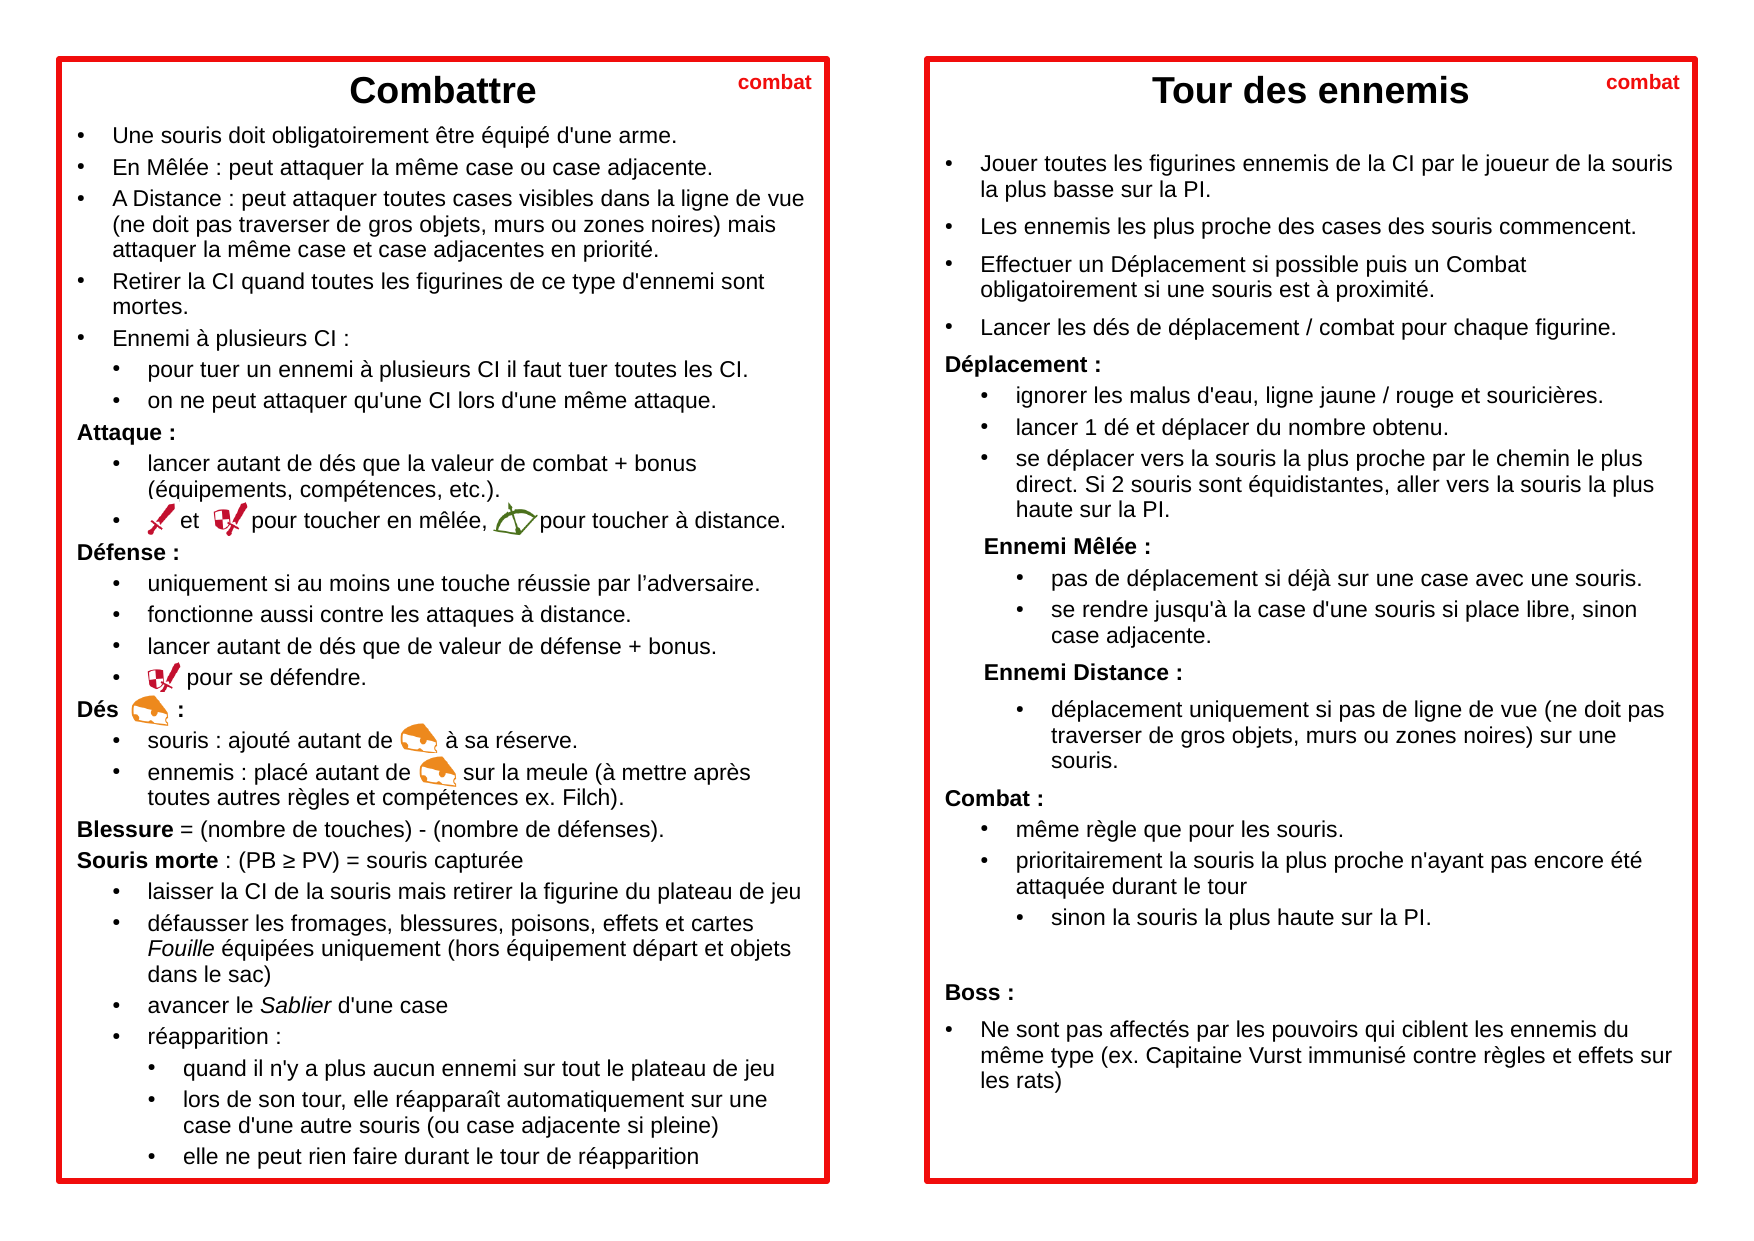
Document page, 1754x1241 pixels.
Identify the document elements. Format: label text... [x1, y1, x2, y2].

picture [129, 660, 182, 728]
text_box combat [1517, 59, 1695, 107]
picture [212, 500, 249, 538]
picture [491, 500, 539, 536]
text_box Combattre Une souris doit obligatoirement être équipé d'une arme. En Mêlée : peut attaquer la même case ou case adjacente. A Distance : peut attaquer toutes cases visibles dans la ligne de vue (ne doit pas traverser de gros objets, murs ou zones noires) mais attaquer la même case et case adjacentes en priorité. Retirer la CI quand toutes les figurines de ce type d'ennemi sont mortes. Ennemi à plusieurs CI : pour tuer un ennemi à plusieurs CI il faut tuer toutes les CI. on ne peut attaquer qu'une CI lors d'une même attaque. Attaque : lancer autant de dés que la valeur de combat + bonus (équipements, compétences, etc.). et pour toucher en mêlée, pour toucher à distance. Défense : uniquement si au moins une touche réussie par l’adversaire. fonctionne aussi contre les attaques à distance. lancer autant de dés que de valeur de défense + bonus. pour se défendre. Dés : souris : ajouté autant de à sa réserve. ennemis : placé autant de sur la meule (à mettre après toutes autres règles et compétences ex. Filch). Blessure = (nombre de touches) - (nombre de défenses). Souris morte : (PB ≥ PV) = souris capturée laisser la CI de la souris mais retirer la figurine du plateau de jeu défausser les fromages, blessures, poisons, effets et cartes Fouille équipées uniquement (hors équipement départ et objets dans le sac) avancer le Sablier d'une case réapparition : quand il n'y a plus aucun ennemi sur tout le plateau de jeu lors de son tour, elle réapparaît automatiquement sur une case d'une autre souris (ou case adjacente si pleine) elle ne peut rien faire durant le tour de réapparition [59, 59, 827, 1182]
text_box Tour des ennemis Jouer toutes les figurines ennemis de la CI par le joueur de la souris la plus basse sur la PI. Les ennemis les plus proche des cases des souris commencent. Effectuer un Déplacement si possible puis un Combat obligatoirement si une souris est à proximité. Lancer les dés de déplacement / combat pour chaque figurine. Déplacement : ignorer les malus d'eau, ligne jaune / rouge et souricières. lancer 1 dé et déplacer du nombre obtenu. se déplacer vers la souris la plus proche par le chemin le plus direct. Si 2 souris sont équidistantes, aller vers la souris la plus haute sur la PI. Ennemi Mêlée : pas de déplacement si déjà sur une case avec une souris. se rendre jusqu'à la case d'une souris si place libre, sinon case adjacente. Ennemi Distance : déplacement uniquement si pas de ligne de vue (ne doit pas traverser de gros objets, murs ou zones noires) sur une souris. Combat : même règle que pour les souris. prioritairement la souris la plus proche n'ayant pas encore été attaquée durant le tour sinon la souris la plus haute sur la PI. Boss : Ne sont pas affectés par les pouvoirs qui ciblent les ennemis du même type (ex. Capitaine Vurst immunisé contre règles et effets sur les rats) [927, 59, 1695, 1182]
picture [398, 720, 460, 789]
text_box combat [649, 59, 827, 107]
picture [139, 499, 179, 540]
